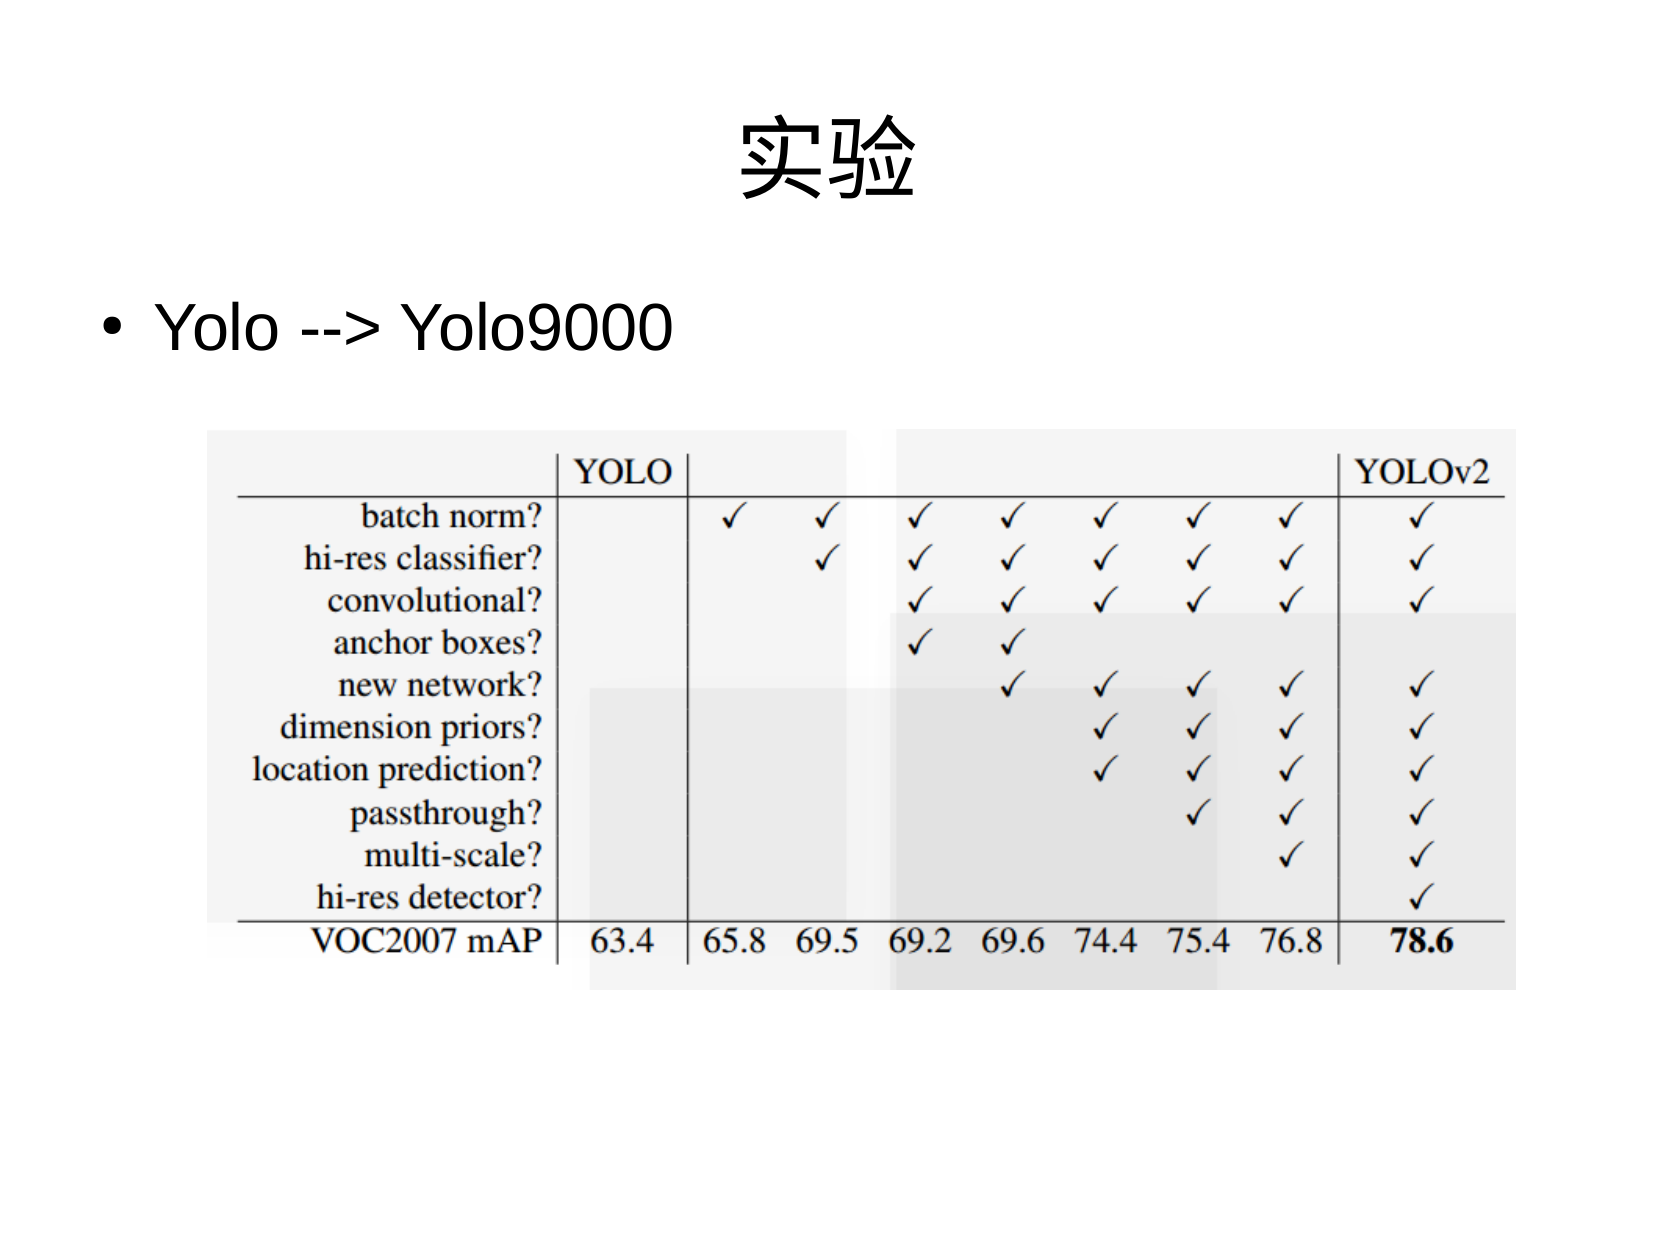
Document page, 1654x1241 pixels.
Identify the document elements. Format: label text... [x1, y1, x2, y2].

title 实验 [82, 49, 1571, 257]
picture [207, 429, 1516, 991]
list Yolo --> Yolo9000 [82, 290, 1571, 1010]
